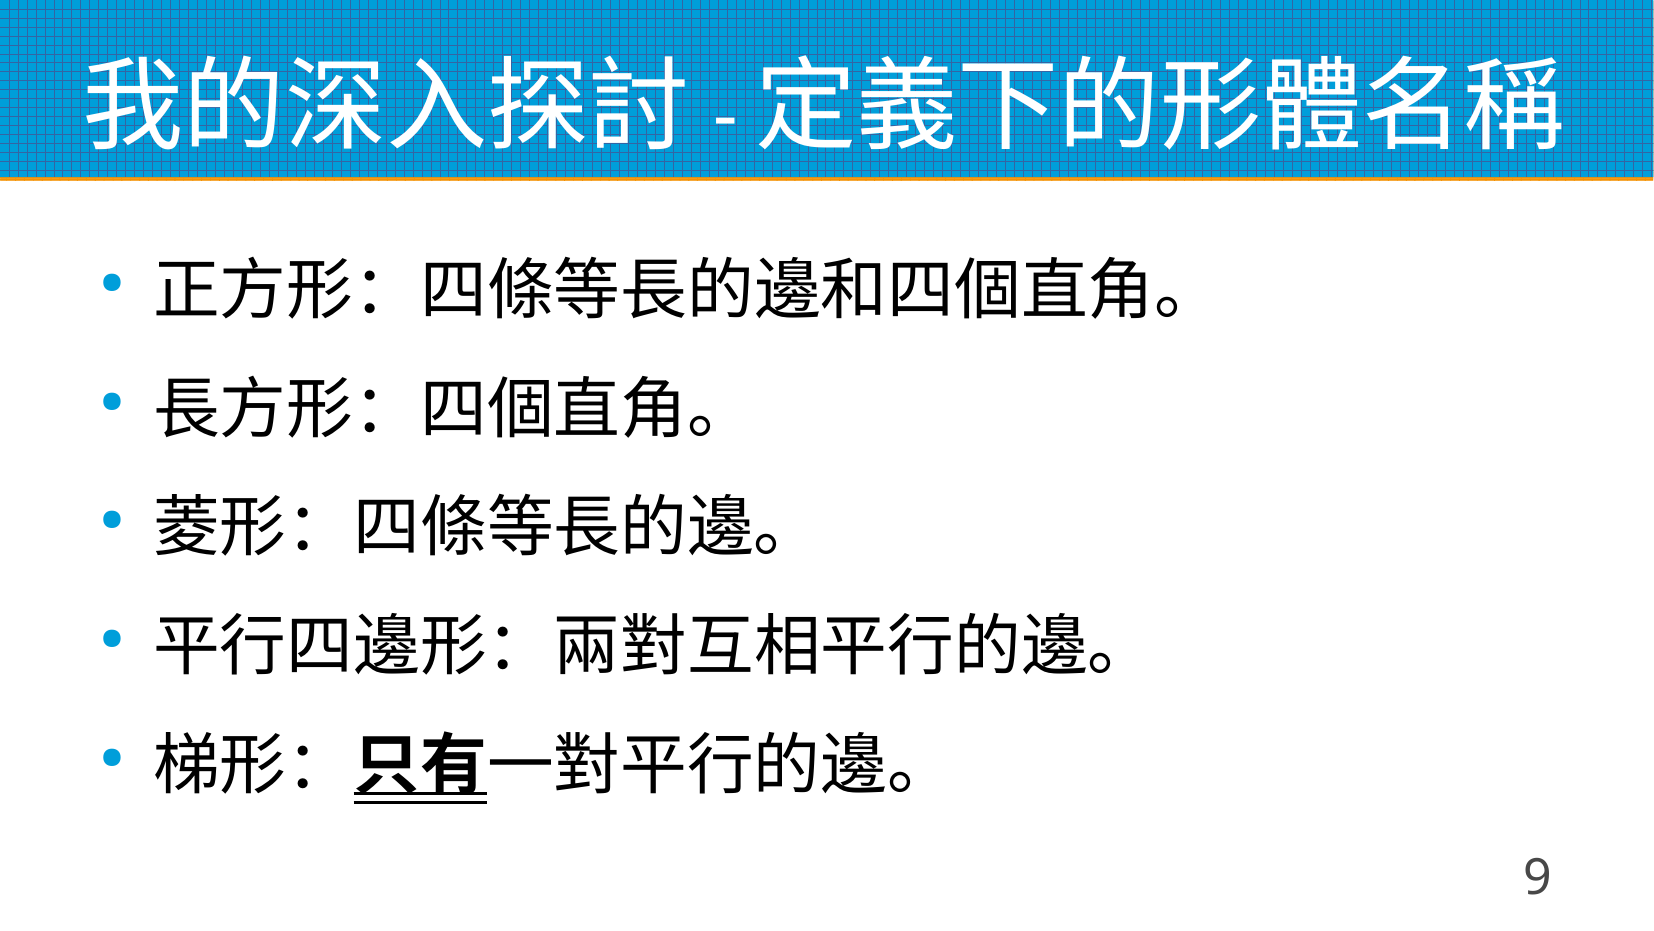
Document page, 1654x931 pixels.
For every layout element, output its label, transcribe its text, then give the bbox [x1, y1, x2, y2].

list 正方形：四條等長的邊和四個直角。 長方形：四個直角。 菱形：四條等長的邊。 平行四邊形：兩對互相平行的邊。 梯形：只有一對平行的邊。 [82, 236, 1563, 811]
title 我的深入探討-定義下的形體名稱 [82, 14, 1571, 171]
